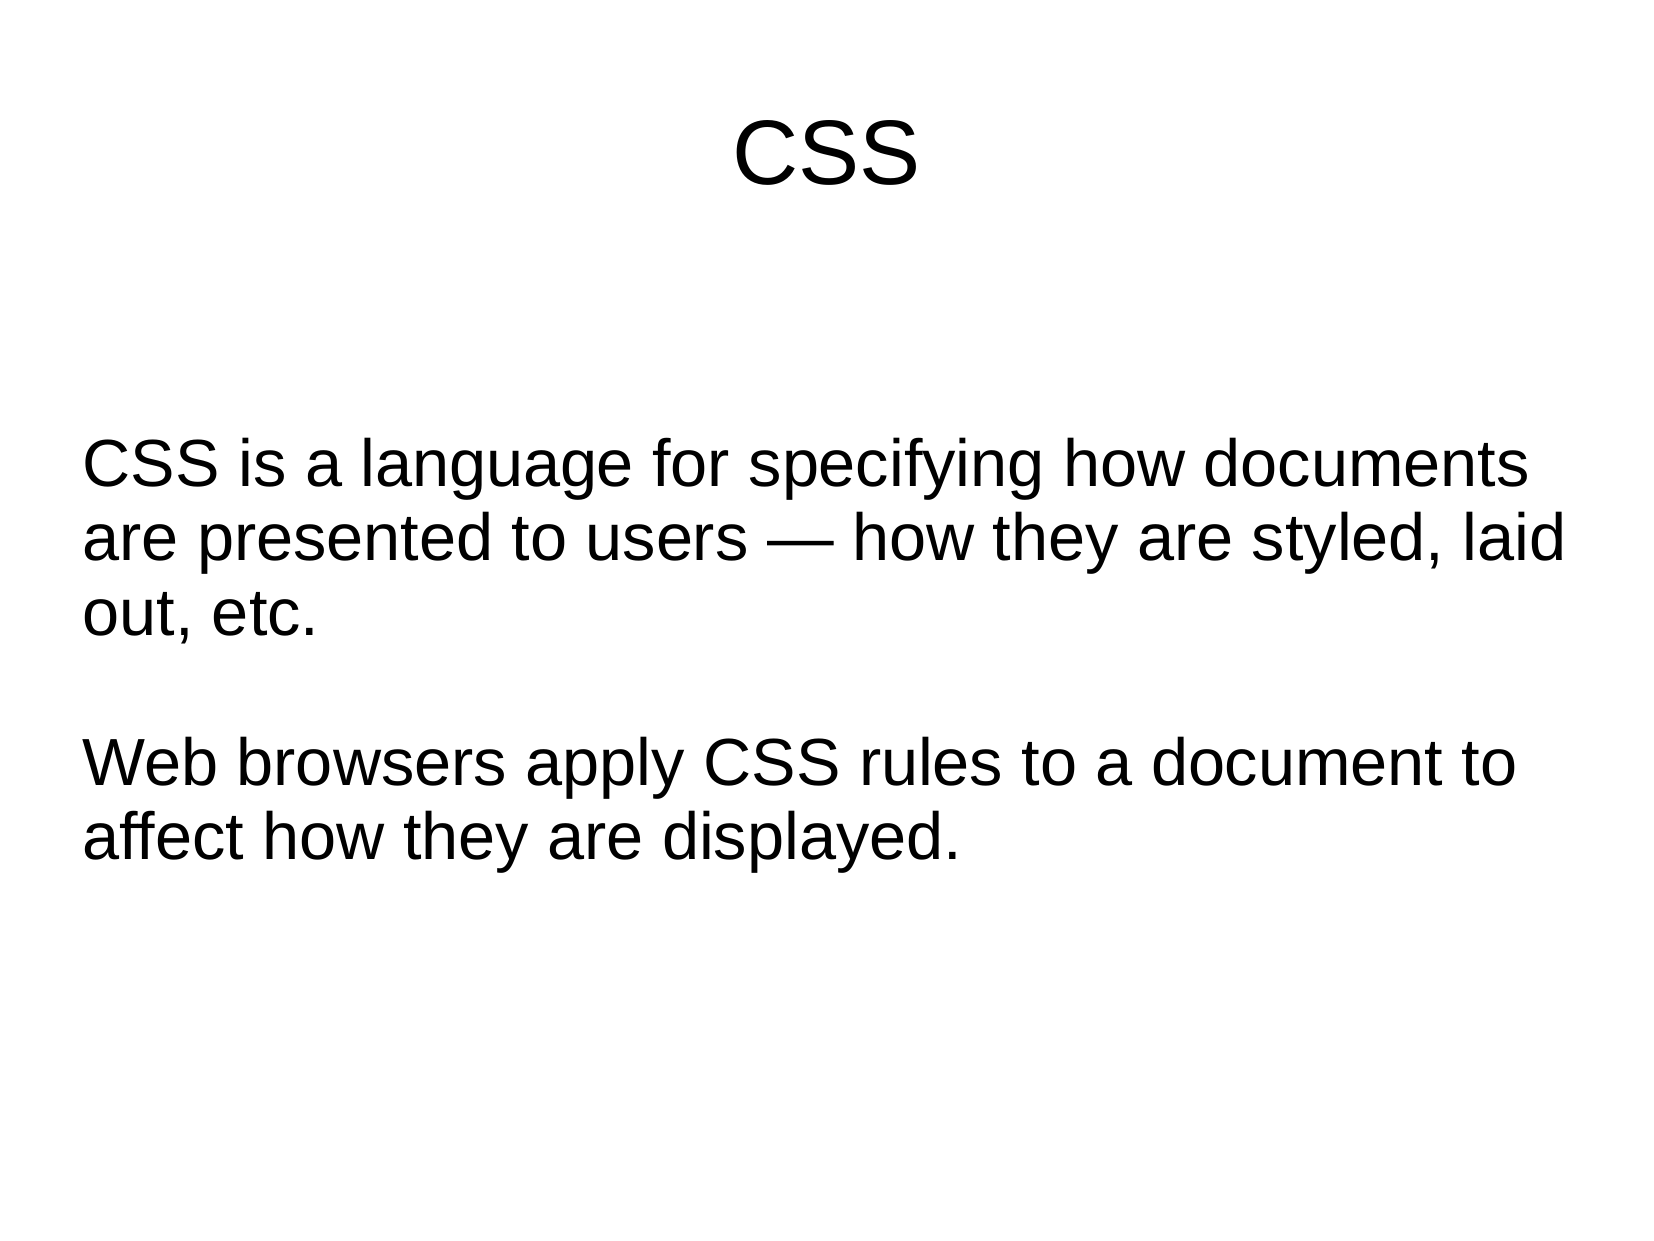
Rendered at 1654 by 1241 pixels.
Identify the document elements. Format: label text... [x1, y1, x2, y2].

subtitle CSS is a language for specifying how documents are presented to users — how they are styled, laid out, etc. Web browsers apply CSS rules to a document to affect how they are displayed. [82, 290, 1571, 1010]
title CSS [82, 49, 1571, 257]
